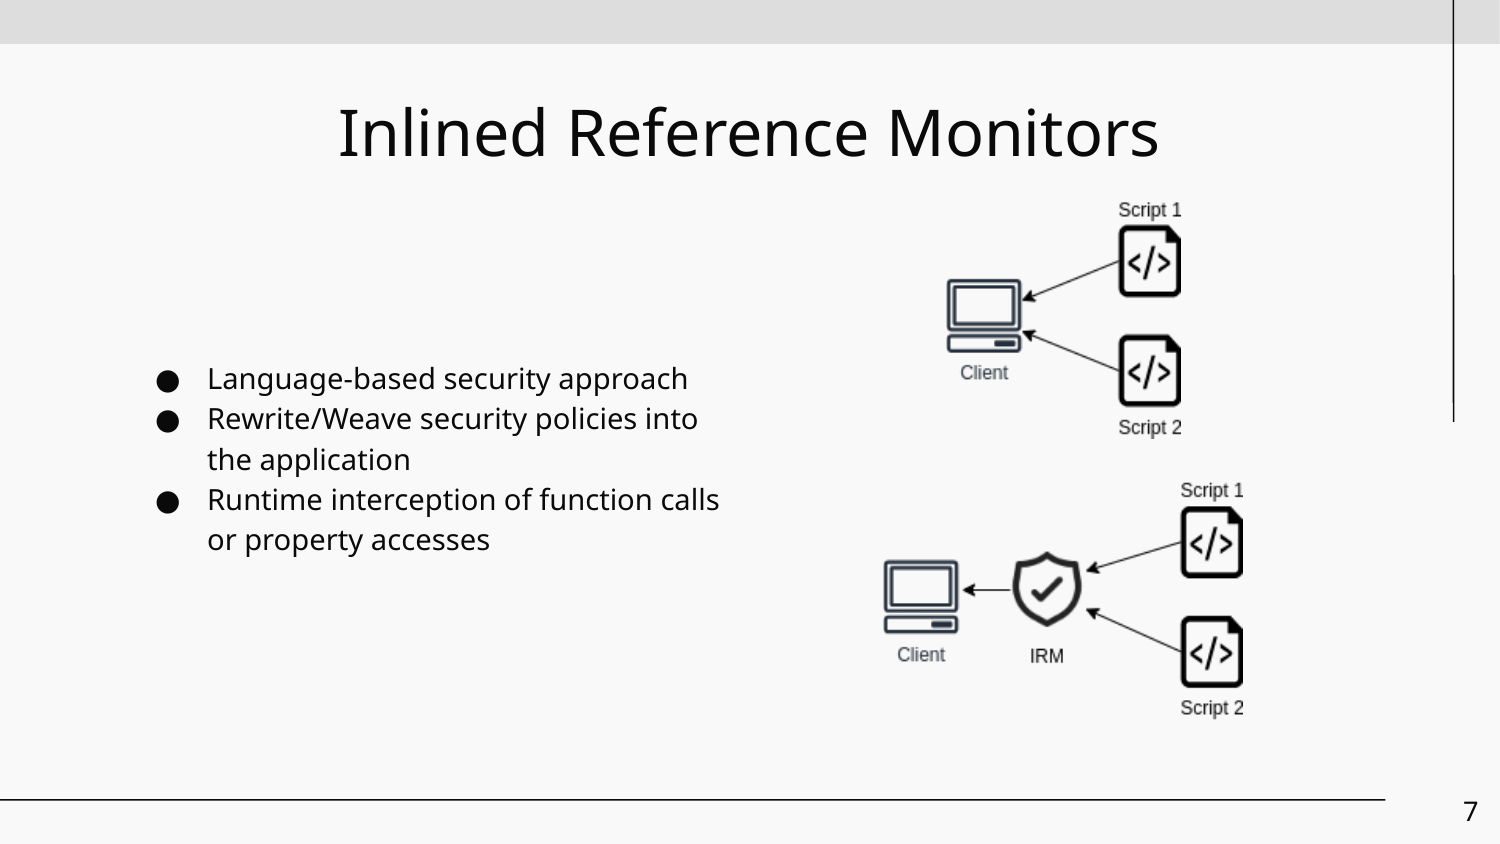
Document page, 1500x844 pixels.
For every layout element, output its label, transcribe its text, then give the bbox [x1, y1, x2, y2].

picture [883, 480, 1243, 721]
title Inlined Reference Monitors [116, 77, 1383, 168]
text_box Language-based security approach Rewrite/Weave security policies into the application Runtime interception of function calls or property accesses [116, 340, 738, 555]
picture [946, 198, 1181, 439]
slide_number <number> [1403, 779, 1494, 844]
